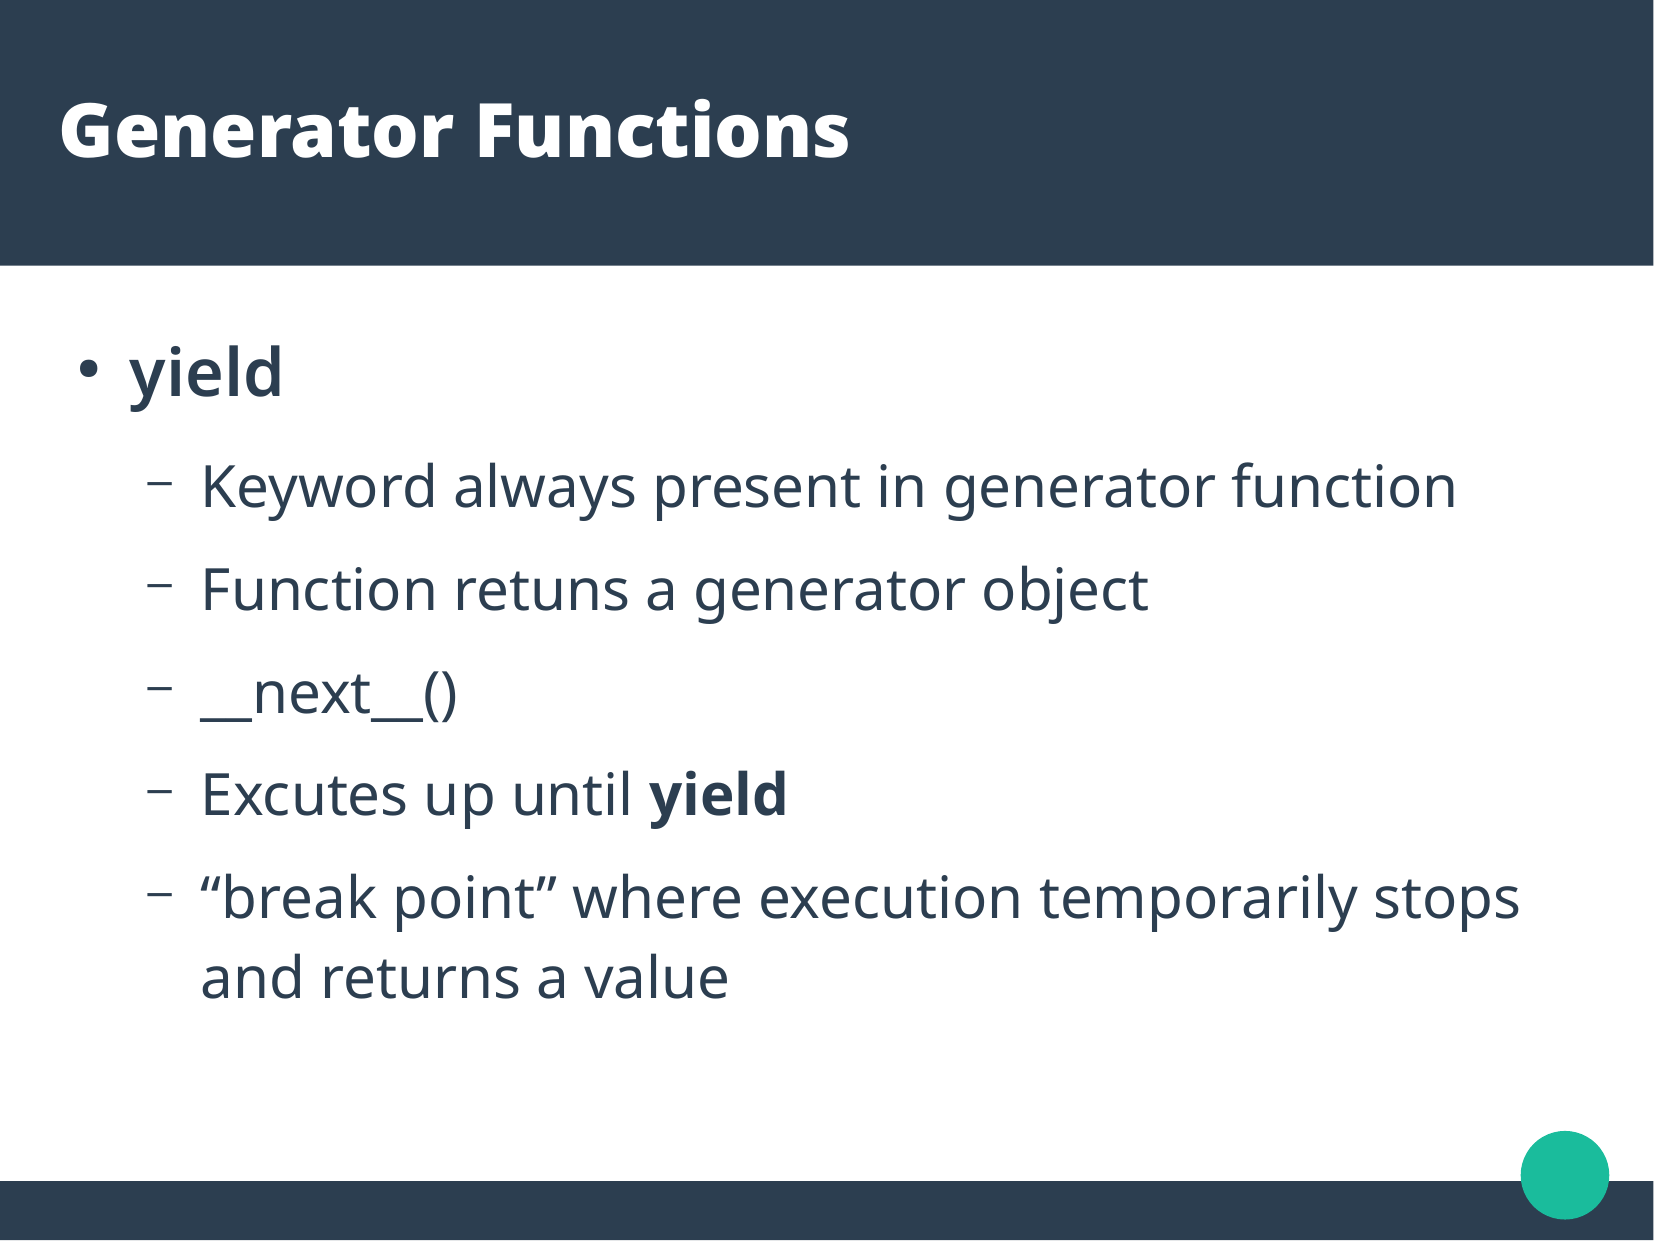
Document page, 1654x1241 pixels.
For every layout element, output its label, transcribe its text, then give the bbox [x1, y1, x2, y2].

title Generator Functions [59, 49, 1595, 207]
list yield Keyword always present in generator function Function retuns a generator object __next__() Excutes up until yield “break point” where execution temporarily stops and returns a value [59, 324, 1595, 1152]
